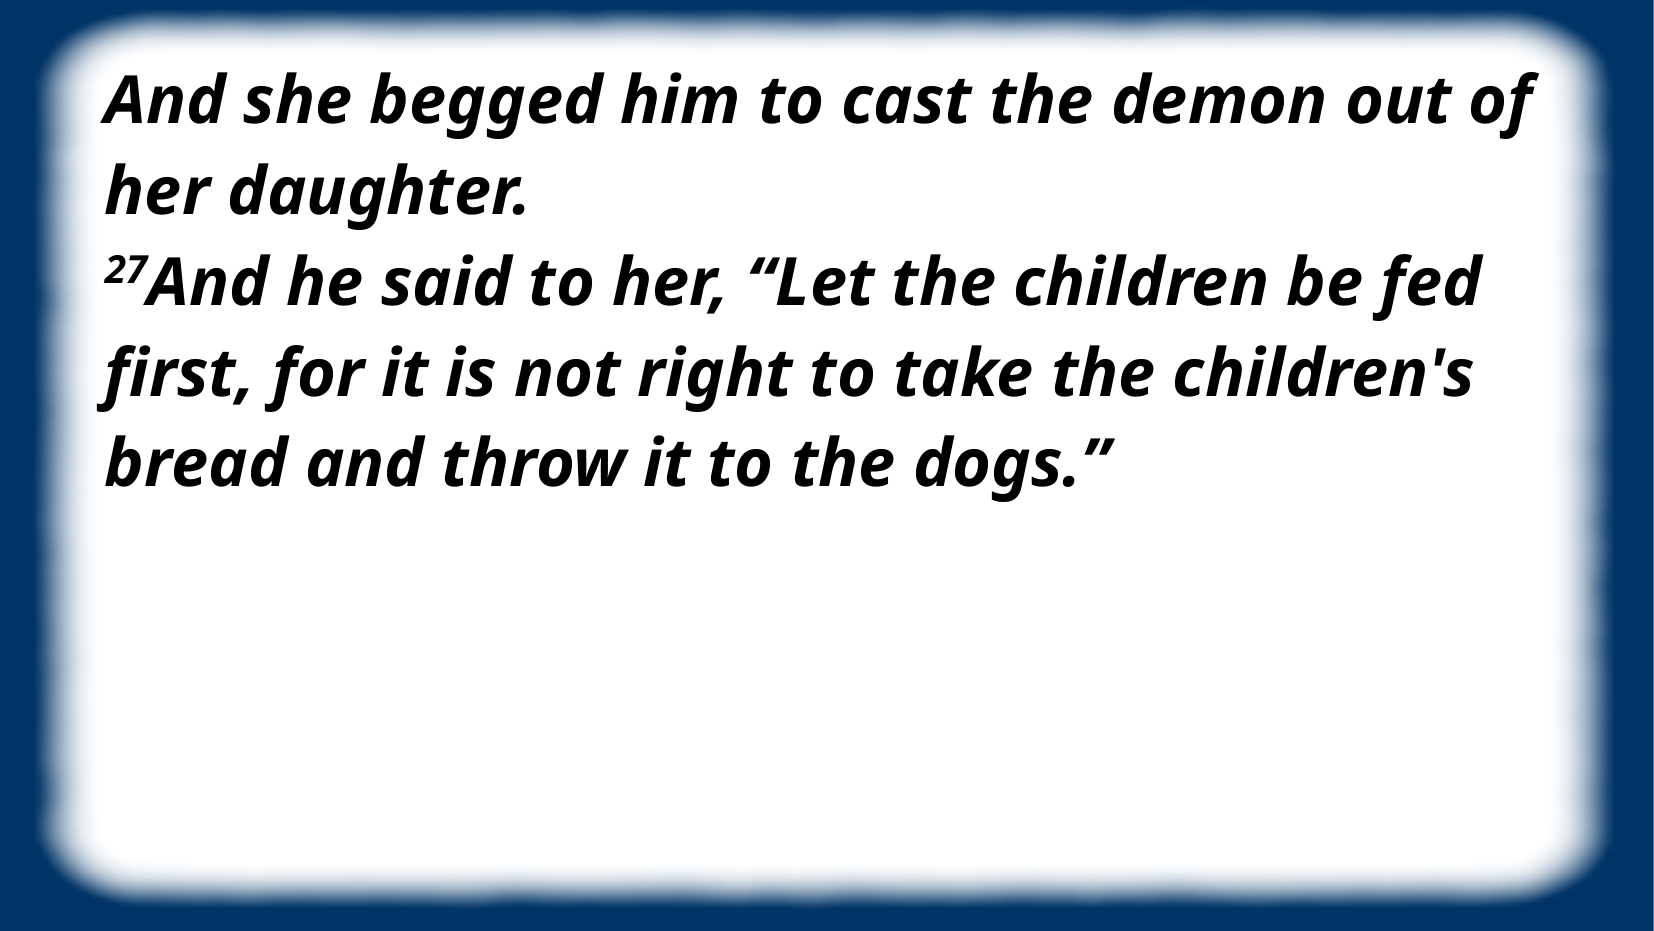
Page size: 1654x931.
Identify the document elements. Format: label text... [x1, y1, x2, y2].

text_box And she begged him to cast the demon out of her daughter. 27And he said to her, “Let the children be fed first, for it is not right to take the children's bread and throw it to the dogs.” [90, 45, 1576, 504]
picture [0, 0, 1654, 931]
